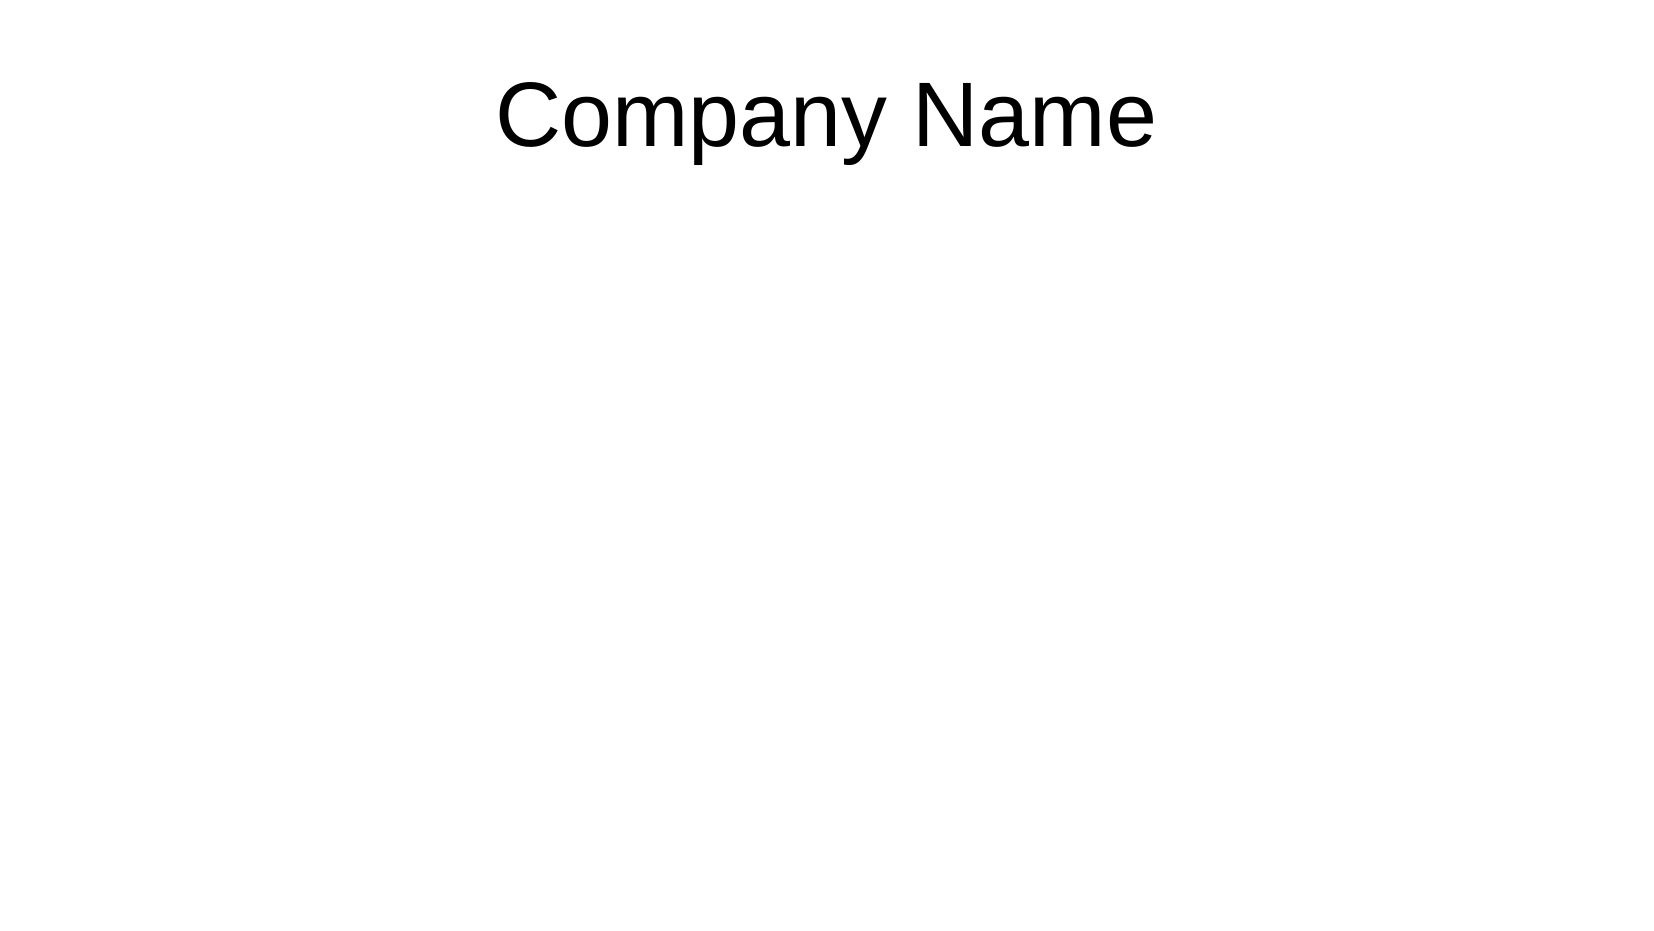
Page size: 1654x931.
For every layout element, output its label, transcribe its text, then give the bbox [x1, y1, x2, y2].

title Company Name [82, 37, 1571, 193]
